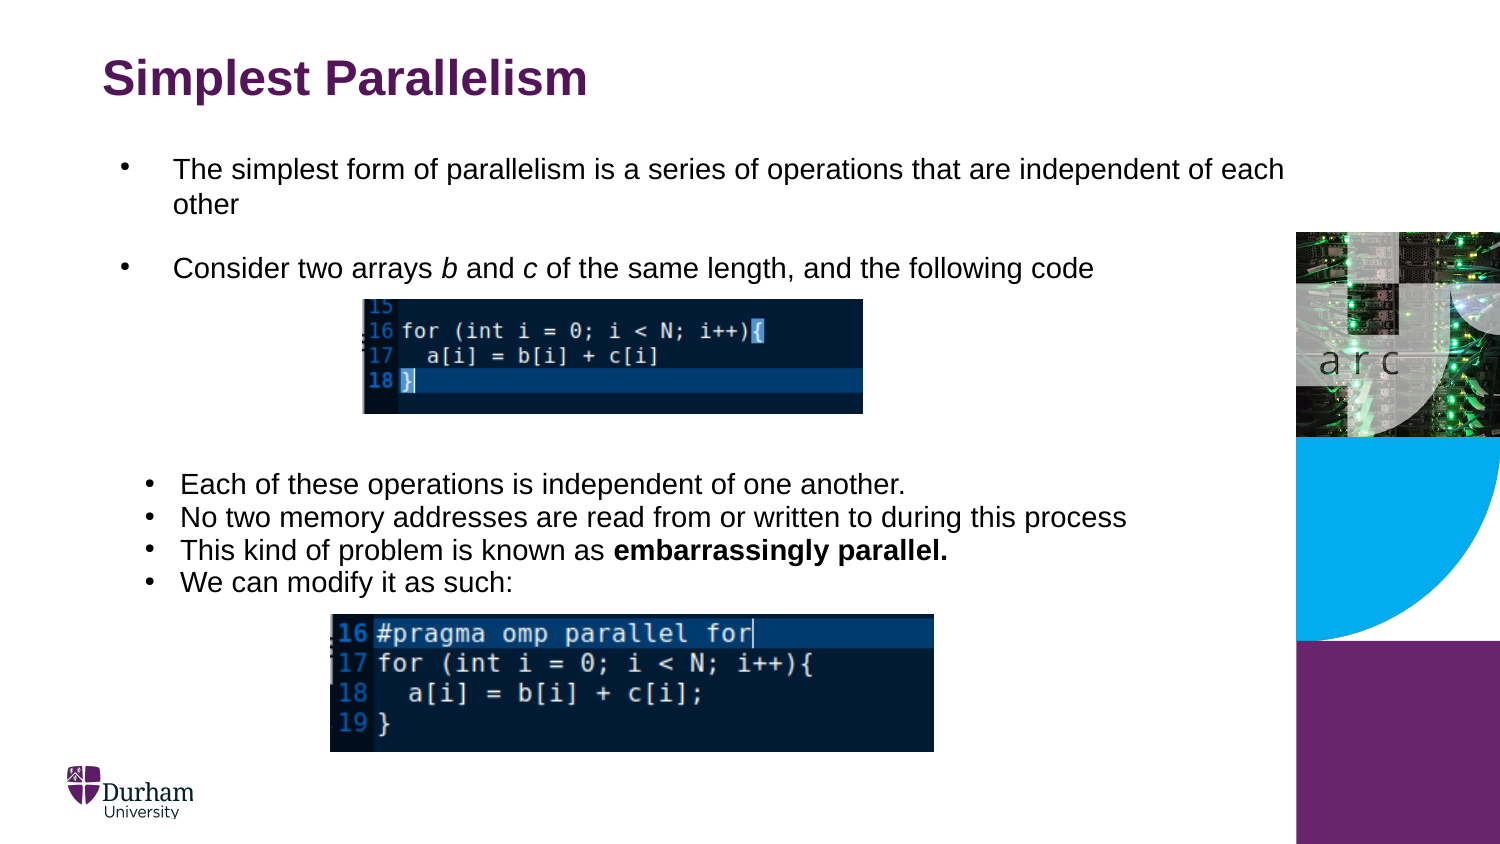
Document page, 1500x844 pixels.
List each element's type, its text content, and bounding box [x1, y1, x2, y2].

picture [1296, 232, 1500, 436]
picture [67, 766, 193, 819]
picture [1332, 467, 1500, 640]
picture [362, 299, 863, 414]
list The simplest form of parallelism is a series of operations that are independent of each other Consider two arrays b and c of the same length, and the following code [101, 150, 1297, 284]
text_box Each of these operations is independent of one another. No two memory addresses are read from or written to during this process This kind of problem is known as embarrassingly parallel. We can modify it as such: [129, 460, 1193, 607]
picture [330, 614, 934, 752]
title Simplest Parallelism [101, 45, 1399, 187]
text_box [1296, 640, 1500, 844]
